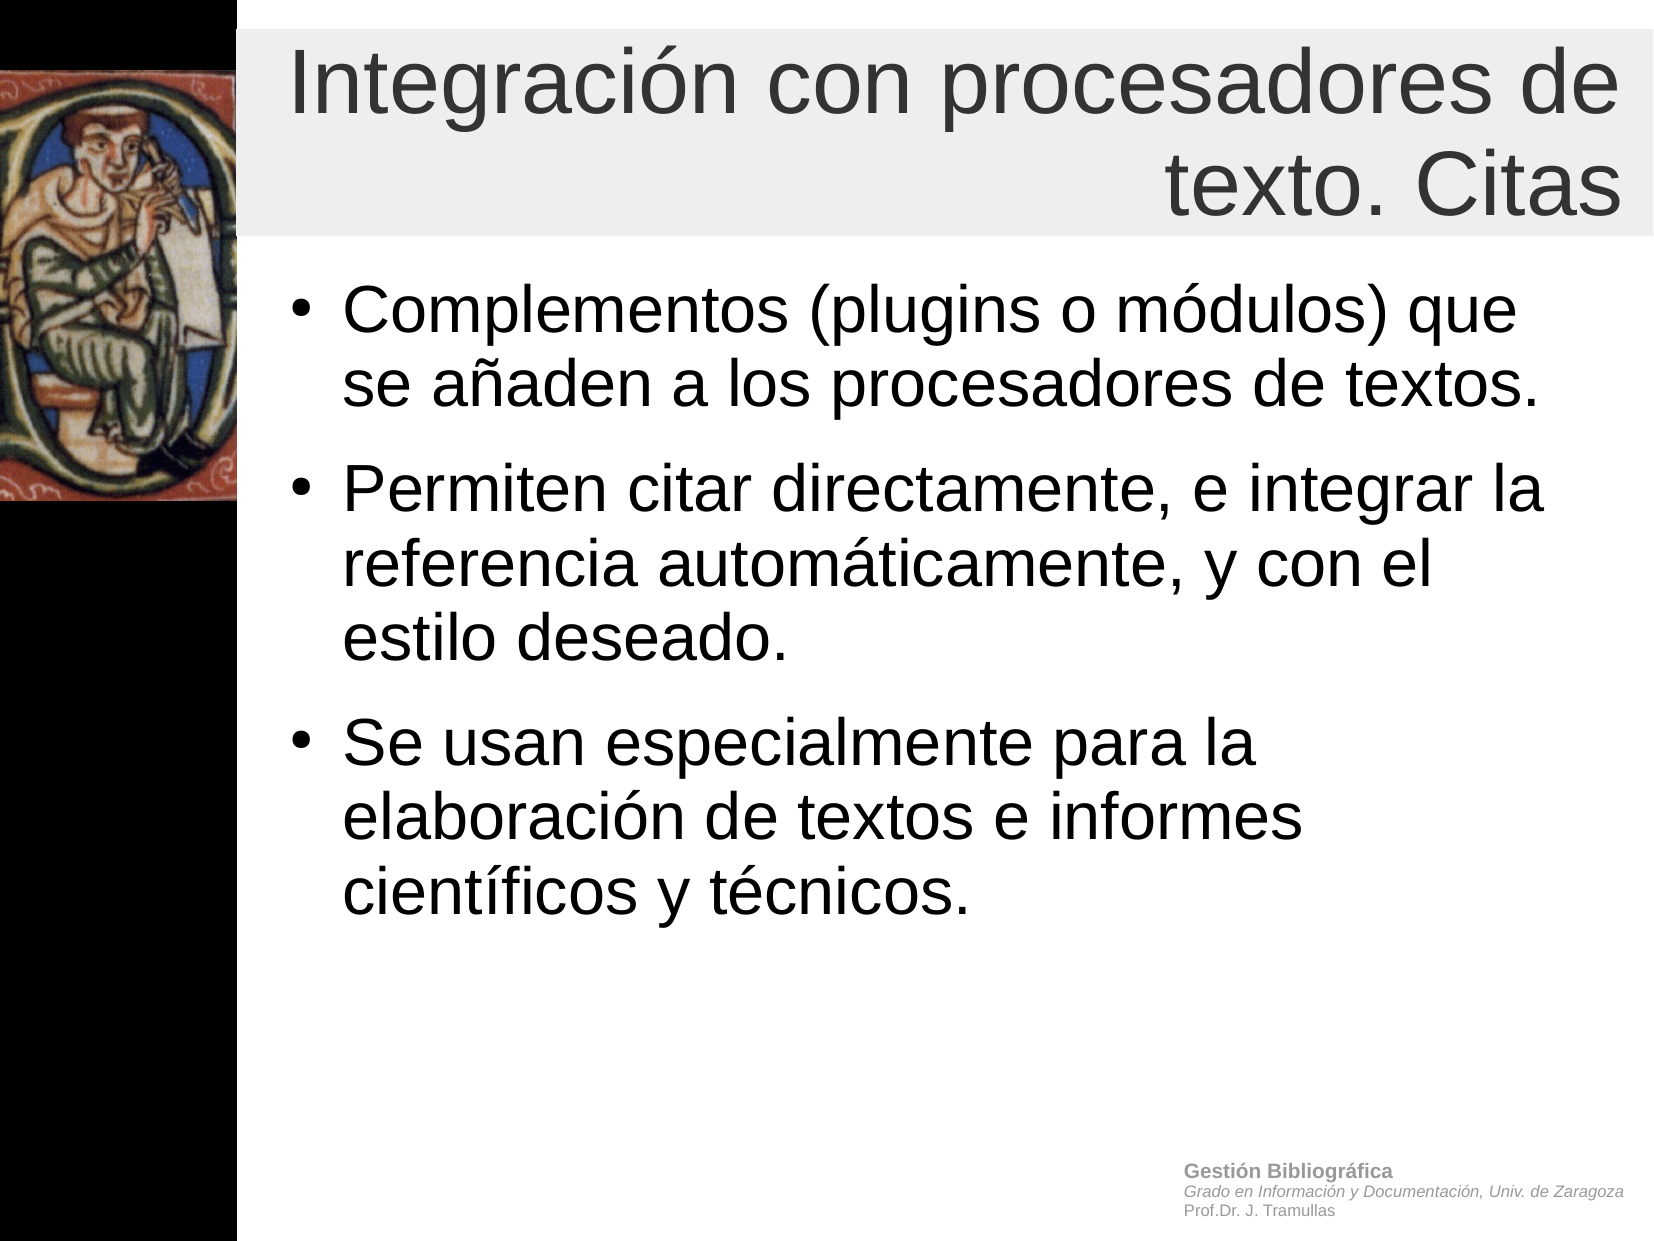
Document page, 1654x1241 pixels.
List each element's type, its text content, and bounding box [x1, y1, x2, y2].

list Complementos (plugins o módulos) que se añaden a los procesadores de textos. Permiten citar directamente, e integrar la referencia automáticamente, y con el estilo deseado. Se usan especialmente para la elaboración de textos e informes científicos y técnicos. [271, 271, 1607, 1134]
picture [0, 70, 237, 501]
title Integración con procesadores de texto. Citas [236, 29, 1654, 237]
